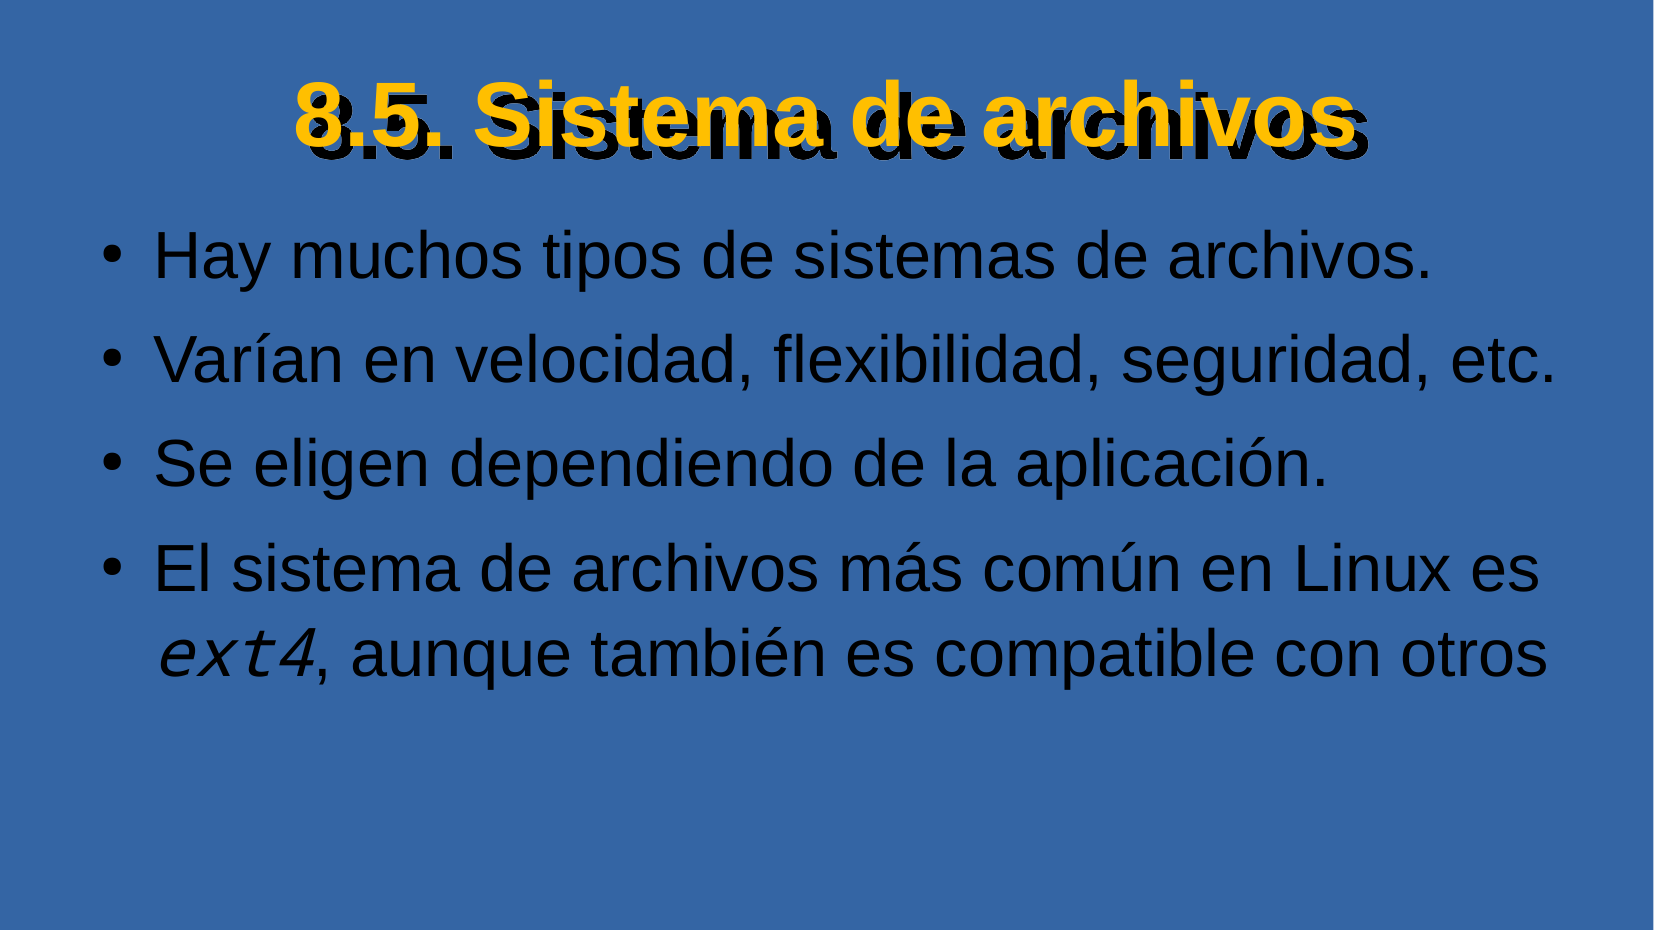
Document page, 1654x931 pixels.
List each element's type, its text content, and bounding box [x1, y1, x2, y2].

title 8.5. Sistema de archivos [82, 37, 1571, 193]
list Hay muchos tipos de sistemas de archivos. Varían en velocidad, flexibilidad, seguridad, etc. Se eligen dependiendo de la aplicación. El sistema de archivos más común en Linux es ext4, aunque también es compatible con otros [82, 217, 1571, 758]
